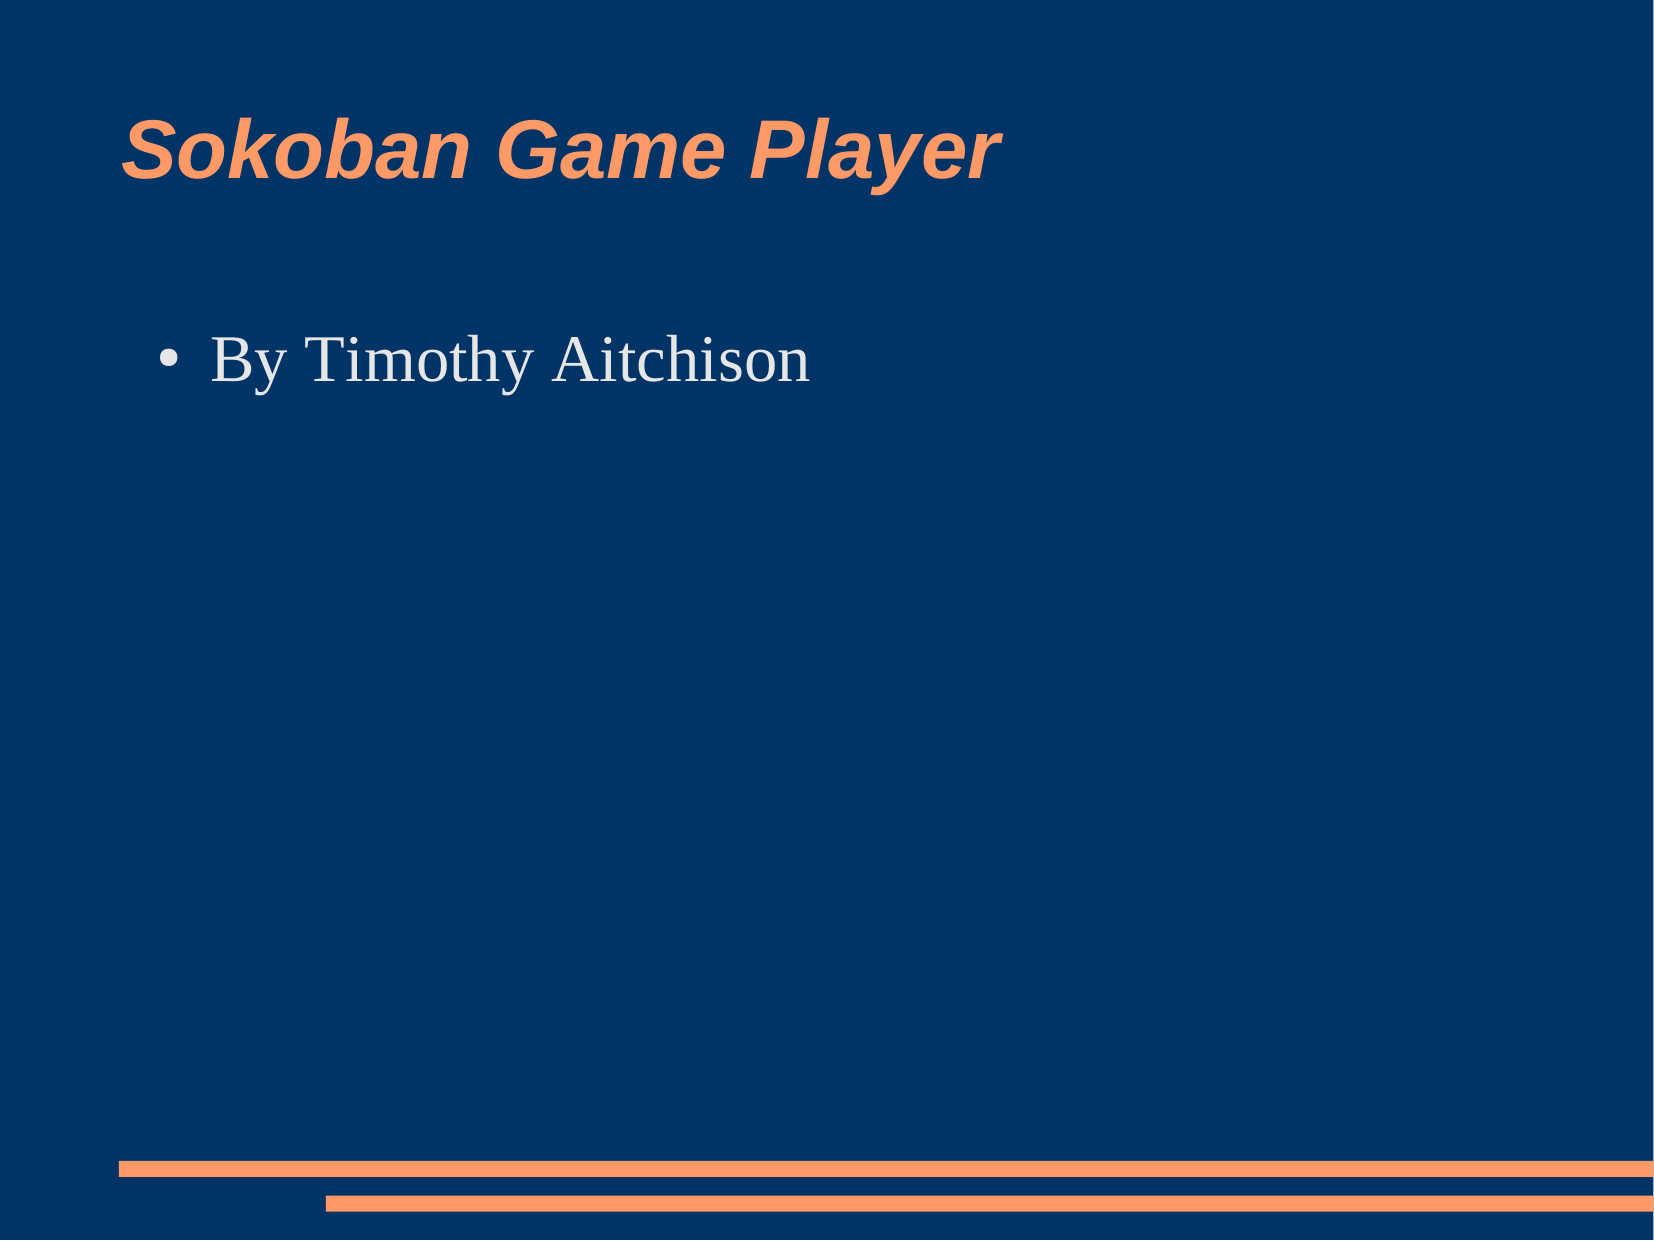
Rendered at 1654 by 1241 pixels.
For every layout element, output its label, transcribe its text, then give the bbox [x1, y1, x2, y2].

title Sokoban Game Player [121, 46, 1534, 254]
list By Timothy Aitchison [121, 322, 1561, 1132]
